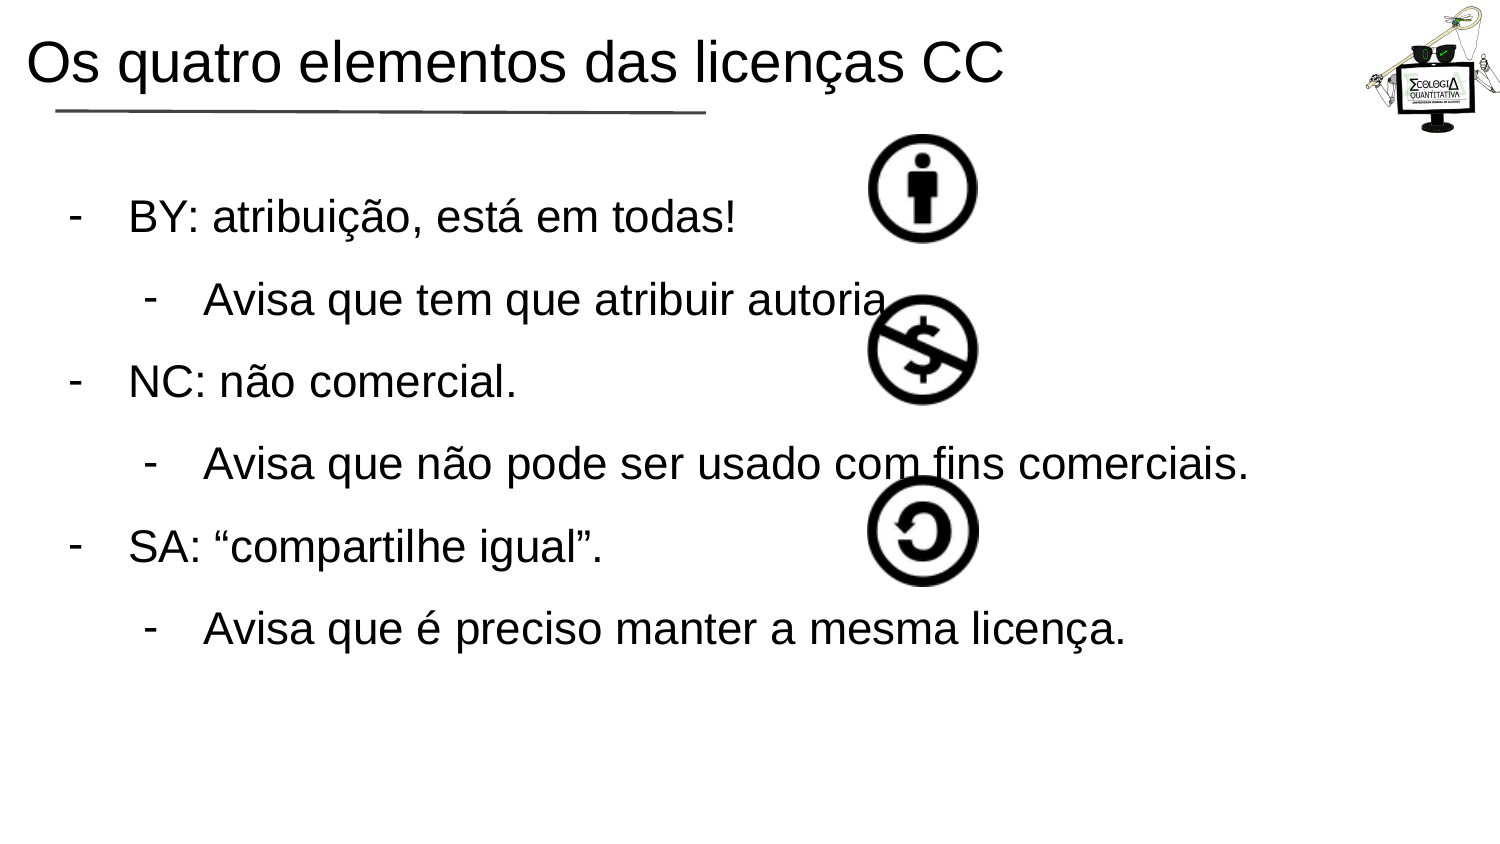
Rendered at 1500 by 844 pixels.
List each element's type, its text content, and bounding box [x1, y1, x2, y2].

picture [867, 294, 979, 406]
text_box Os quatro elementos das licenças CC [11, 9, 1210, 117]
picture [868, 134, 978, 244]
text_box BY: atribuição, está em todas! Avisa que tem que atribuir autoria. NC: não comercial. Avisa que não pode ser usado com fins comerciais. SA: “compartilhe igual”. Avisa que é preciso manter a mesma licença. [38, 144, 1412, 744]
picture [1365, 3, 1500, 135]
picture [867, 475, 979, 587]
